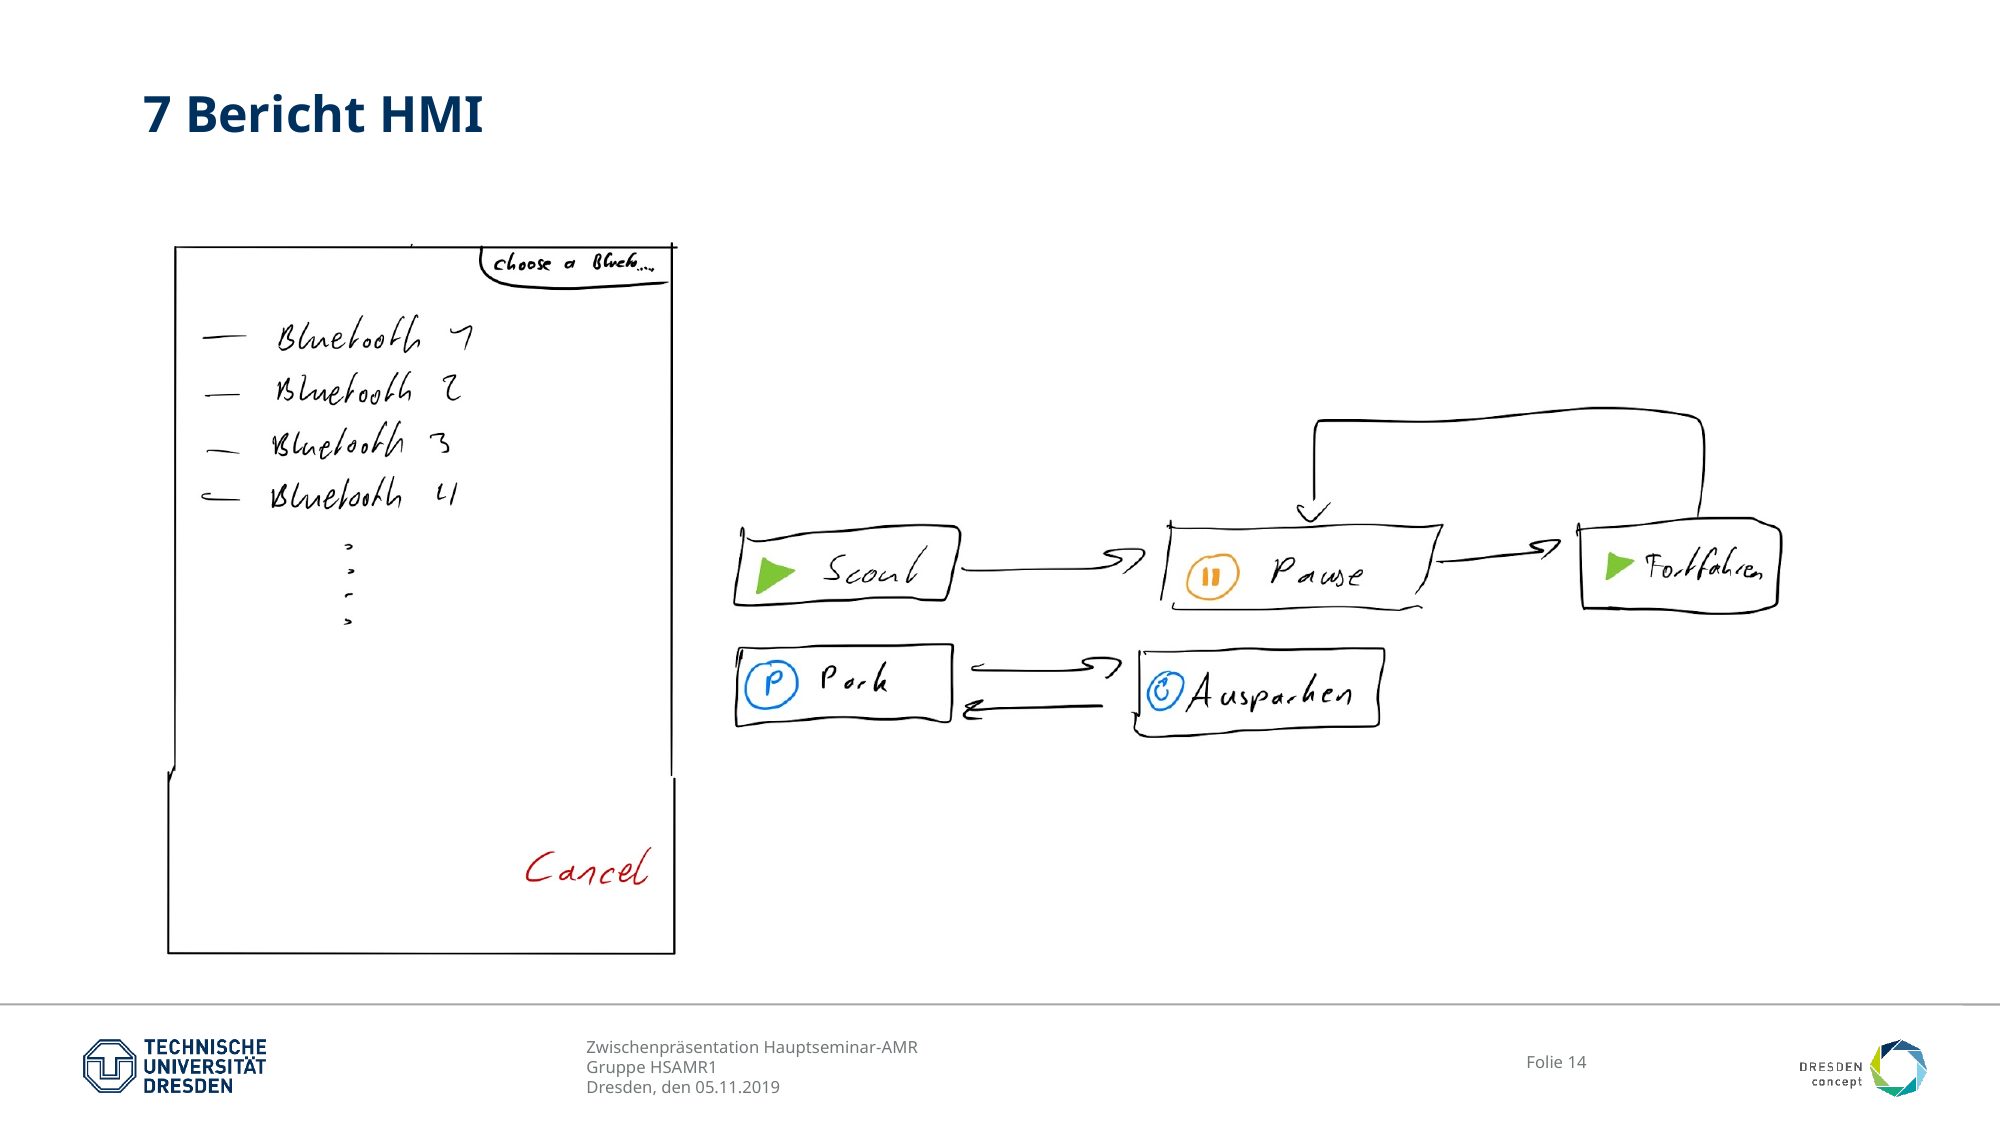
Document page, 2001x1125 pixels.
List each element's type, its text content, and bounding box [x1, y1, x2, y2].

picture [83, 1039, 266, 1093]
title 7 Bericht HMI [143, 56, 1880, 169]
picture [1800, 1039, 1927, 1097]
picture [143, 219, 1873, 980]
